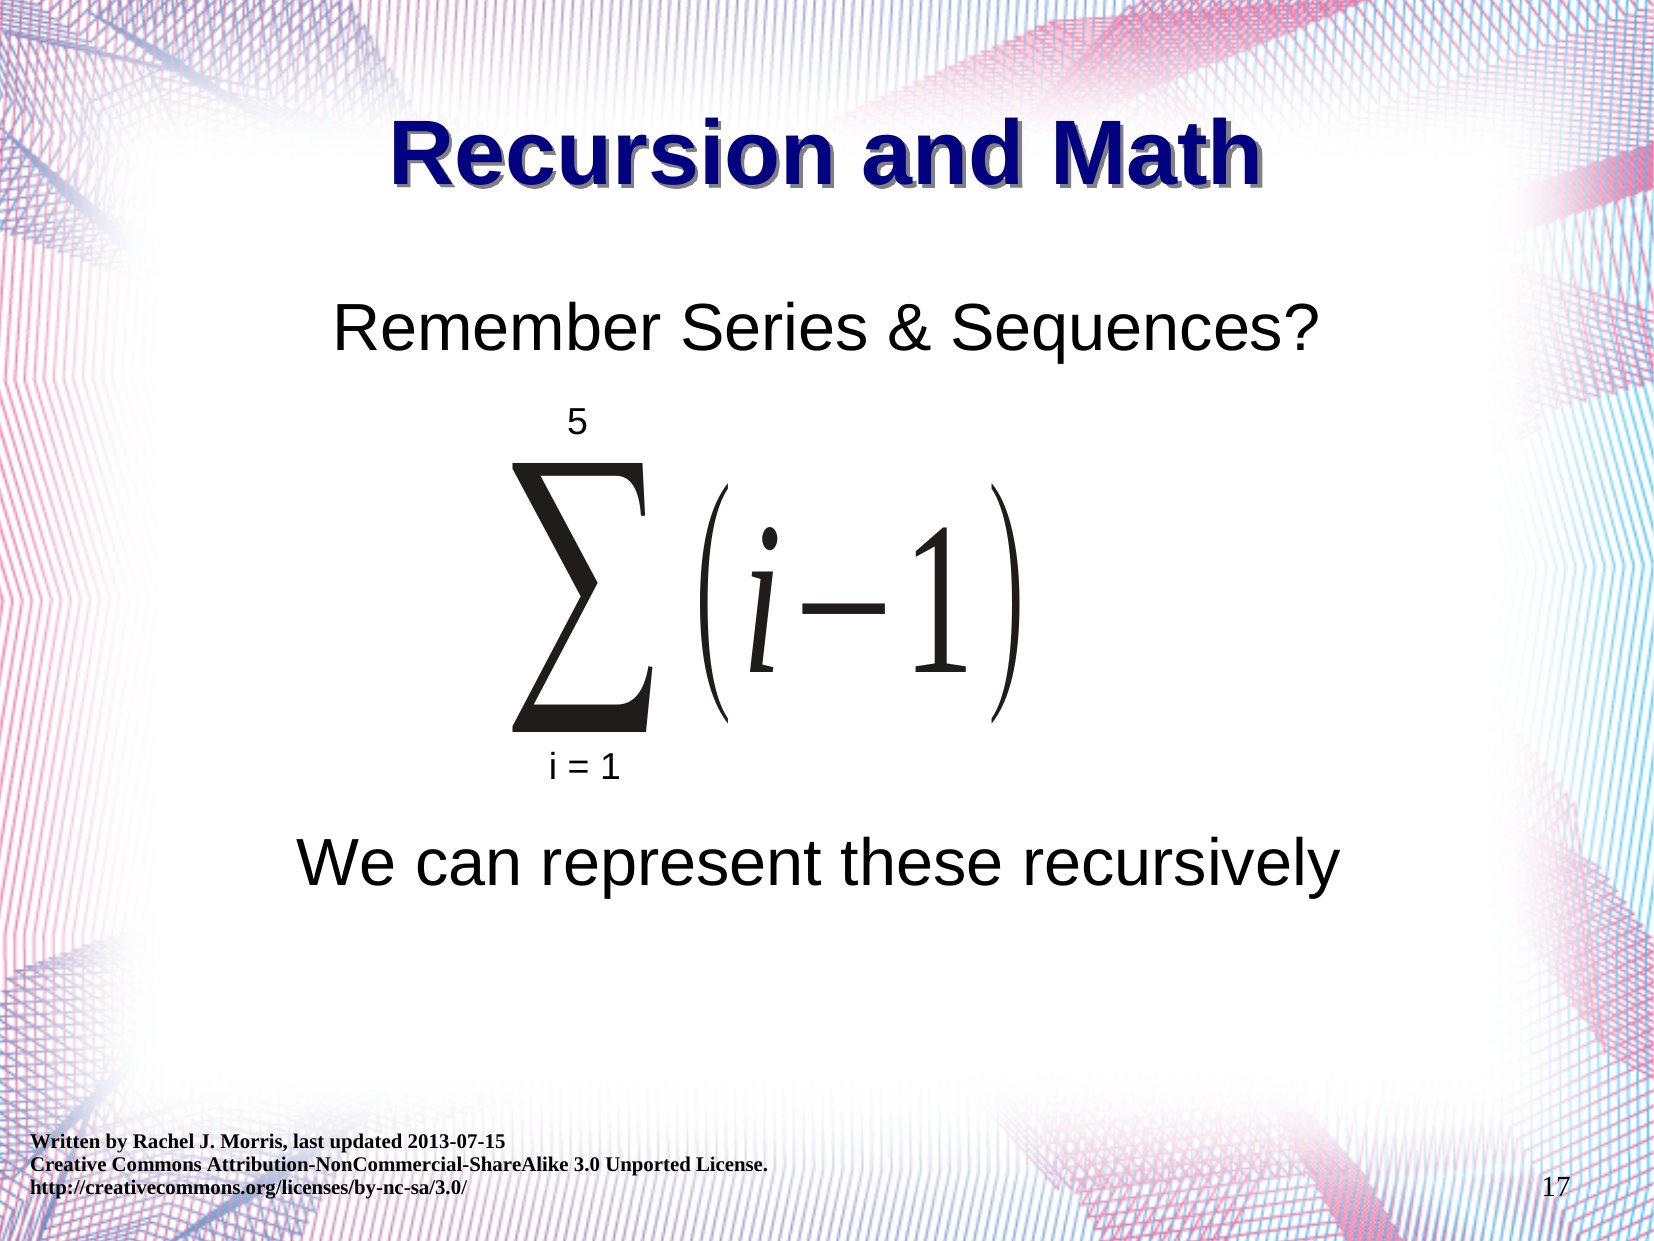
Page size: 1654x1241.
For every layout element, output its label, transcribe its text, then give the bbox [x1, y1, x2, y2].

chart [465, 453, 1066, 754]
text_box i = 1 [510, 738, 661, 796]
title Recursion and Math [82, 49, 1571, 257]
picture [0, 0, 1654, 1241]
list Remember Series & Sequences? [82, 290, 1571, 391]
text_box 5 [510, 393, 646, 451]
list We can represent these recursively [75, 825, 1564, 925]
